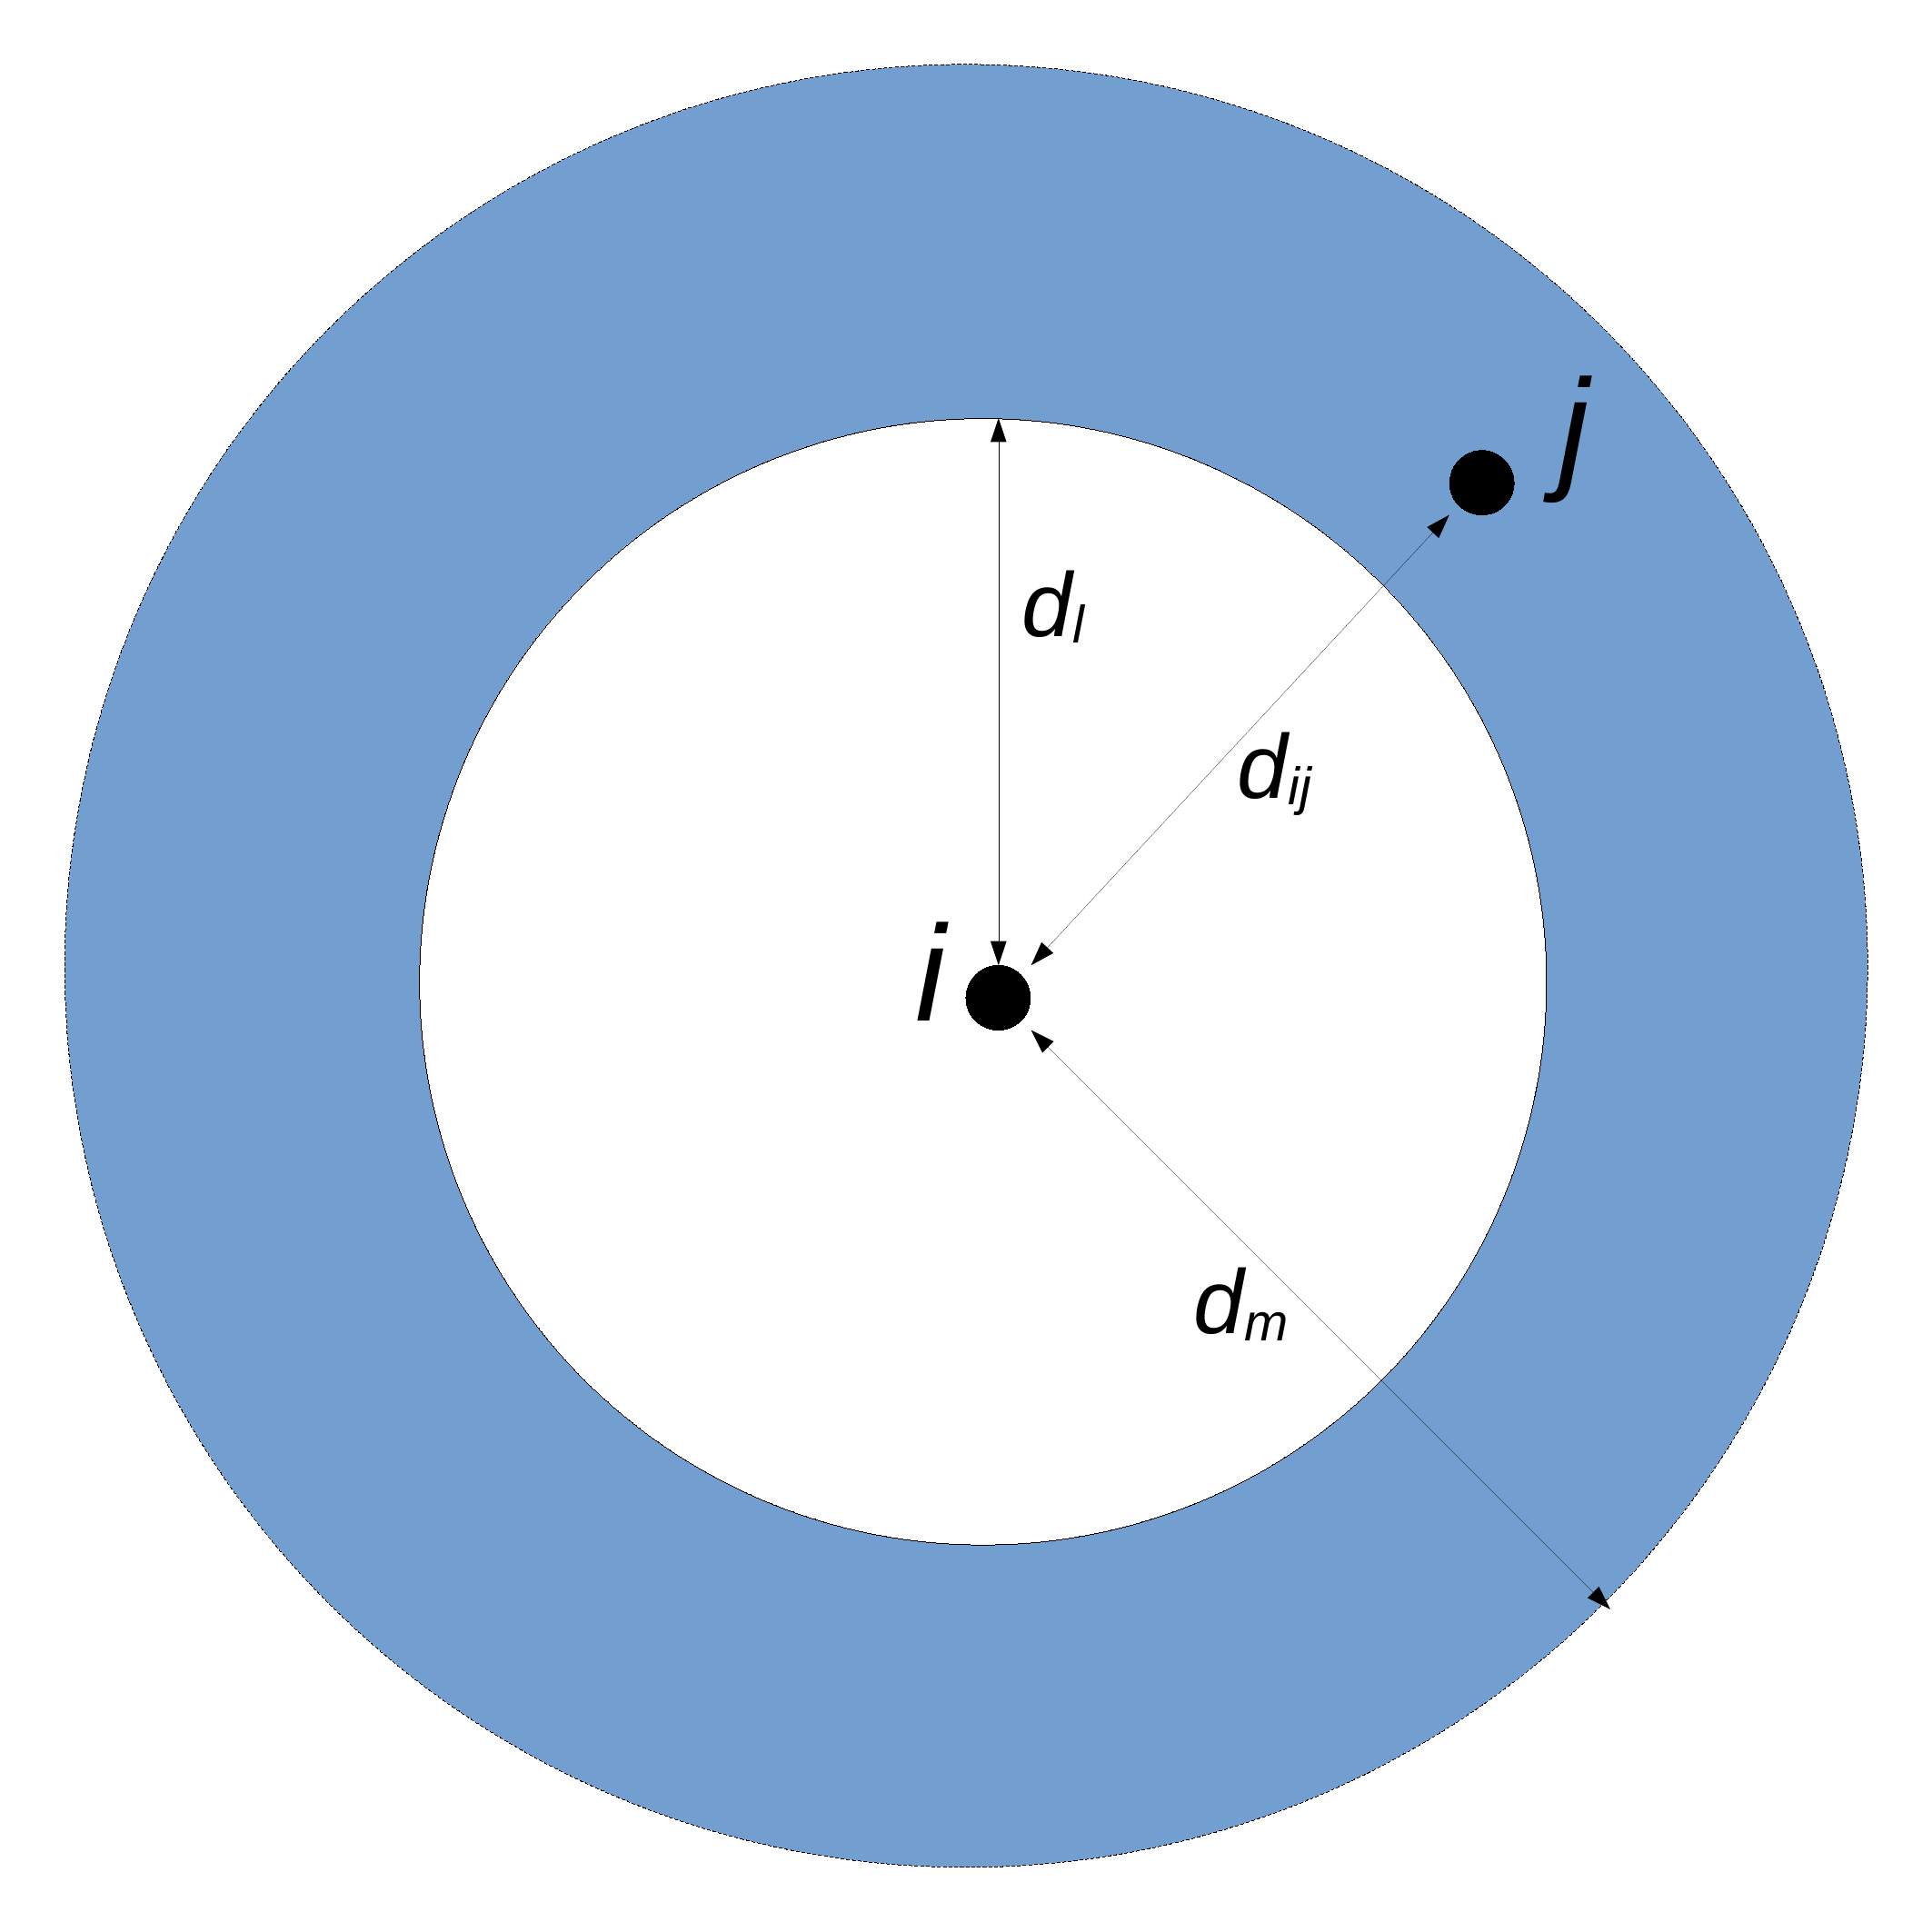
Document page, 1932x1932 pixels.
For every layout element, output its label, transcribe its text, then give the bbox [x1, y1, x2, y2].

text_box dl [1008, 547, 1460, 1338]
text_box dm [1180, 1245, 1632, 1932]
text_box [1612, 630, 1868, 1574]
text_box [65, 64, 1618, 1867]
text_box i [901, 891, 1160, 1459]
text_box j [1545, 344, 1803, 912]
text_box dij [1460, 709, 1612, 1245]
